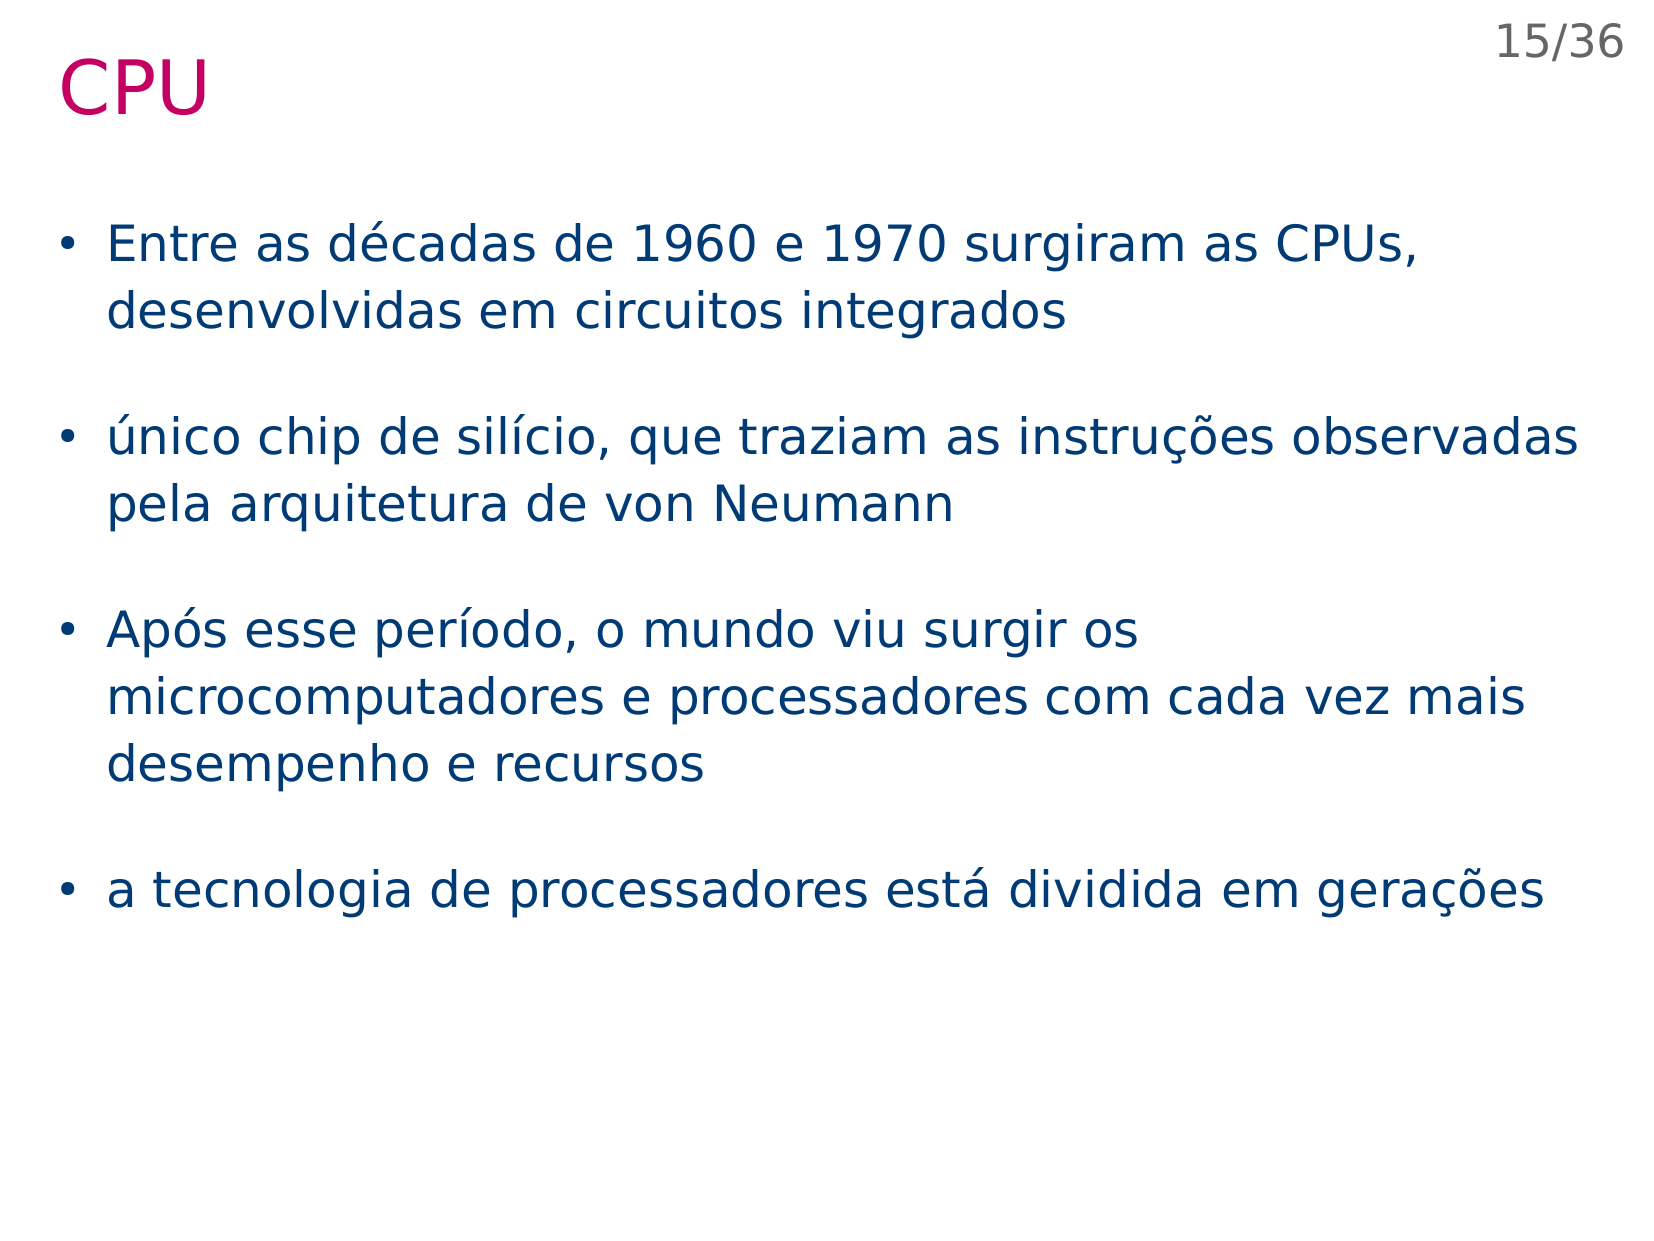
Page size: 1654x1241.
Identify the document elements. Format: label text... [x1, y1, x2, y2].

title CPU [59, 29, 1625, 148]
list Entre as décadas de 1960 e 1970 surgiram as CPUs, desenvolvidas em circuitos integrados único chip de silício, que traziam as instruções observadas pela arquitetura de von Neumann Após esse período, o mundo viu surgir os microcomputadores e processadores com cada vez mais desempenho e recursos a tecnologia de processadores está dividida em gerações [59, 206, 1625, 1211]
